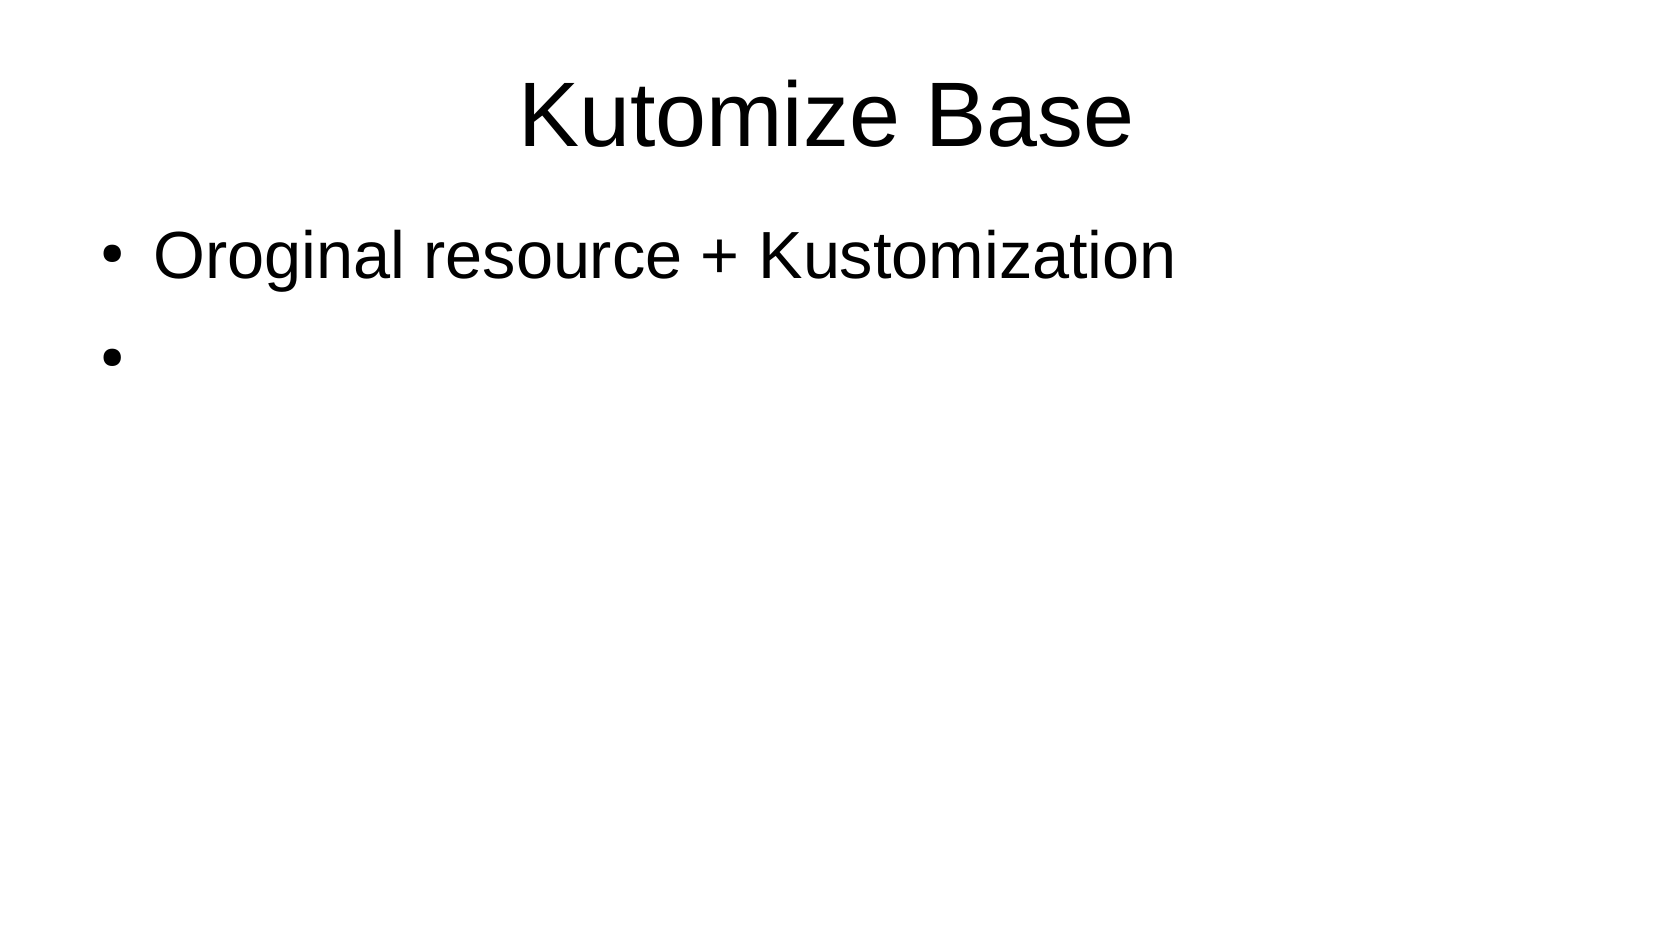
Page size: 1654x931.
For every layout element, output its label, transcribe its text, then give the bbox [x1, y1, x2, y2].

list Oroginal resource + Kustomization [82, 217, 1571, 758]
title Kutomize Base [82, 37, 1571, 193]
